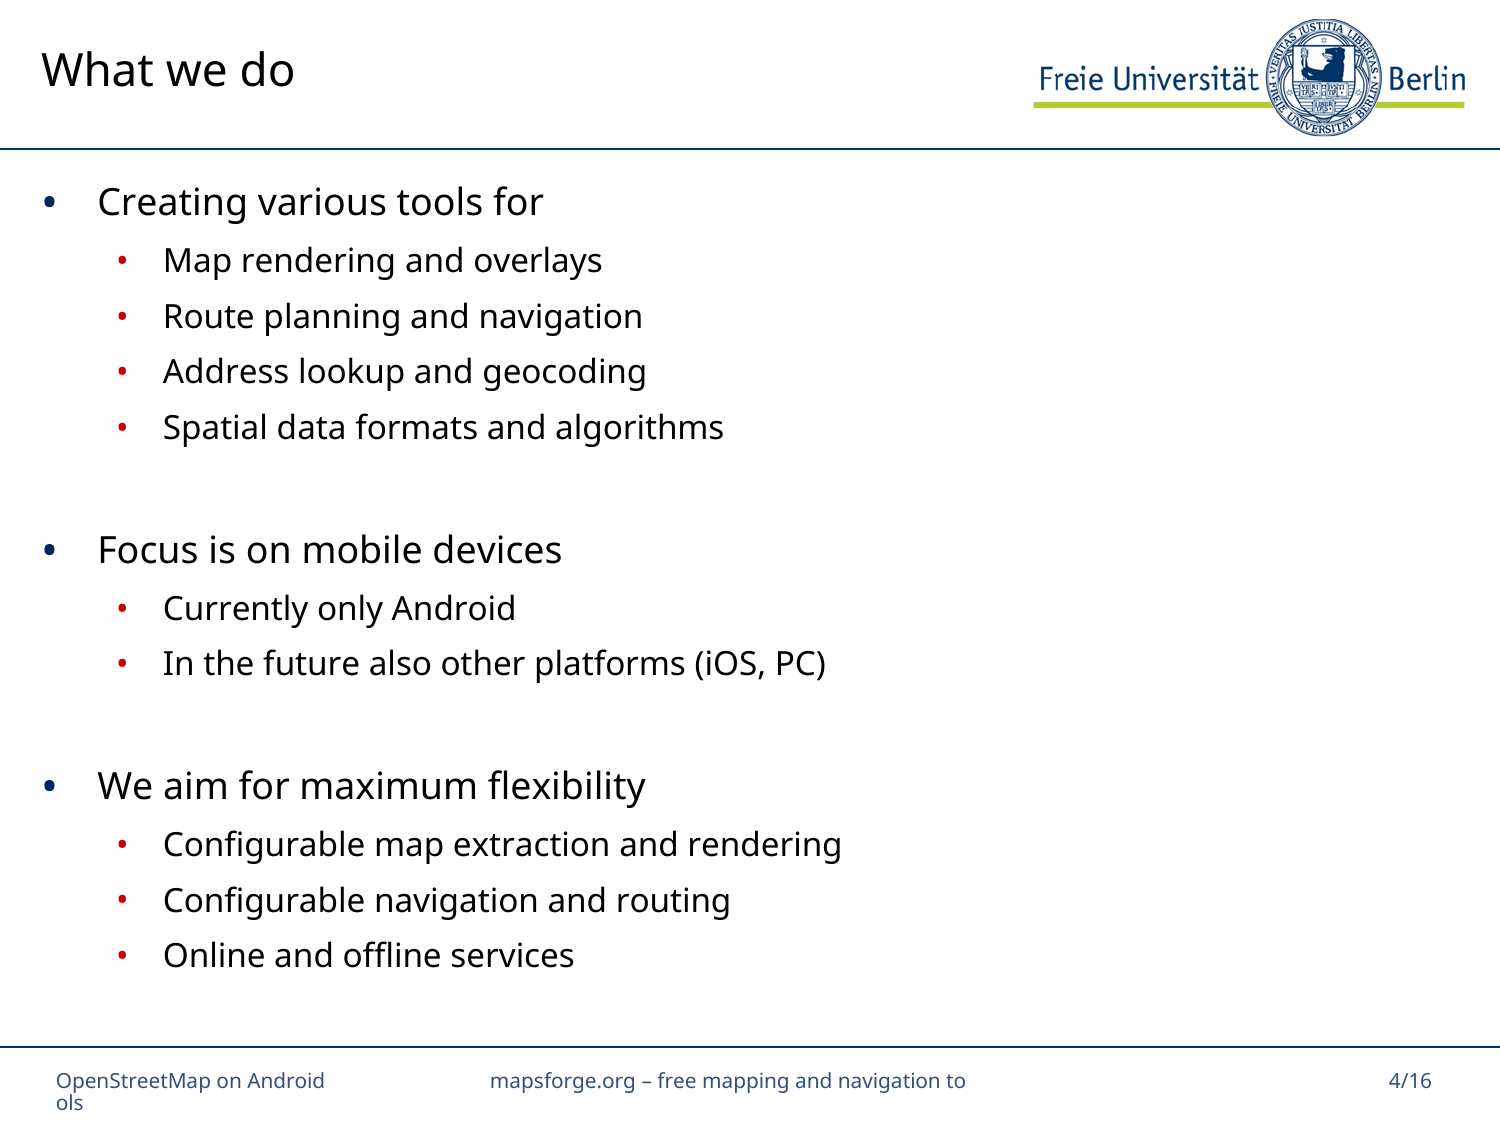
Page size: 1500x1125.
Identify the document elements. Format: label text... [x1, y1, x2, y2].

list Creating various tools for Map rendering and overlays Route planning and navigation Address lookup and geocoding Spatial data formats and algorithms Focus is on mobile devices Currently only Android In the future also other platforms (iOS, PC) We aim for maximum flexibility Configurable map extraction and rendering Configurable navigation and routing Online and offline services [41, 175, 1447, 919]
picture [1033, 19, 1470, 137]
title What we do [41, 0, 1016, 138]
